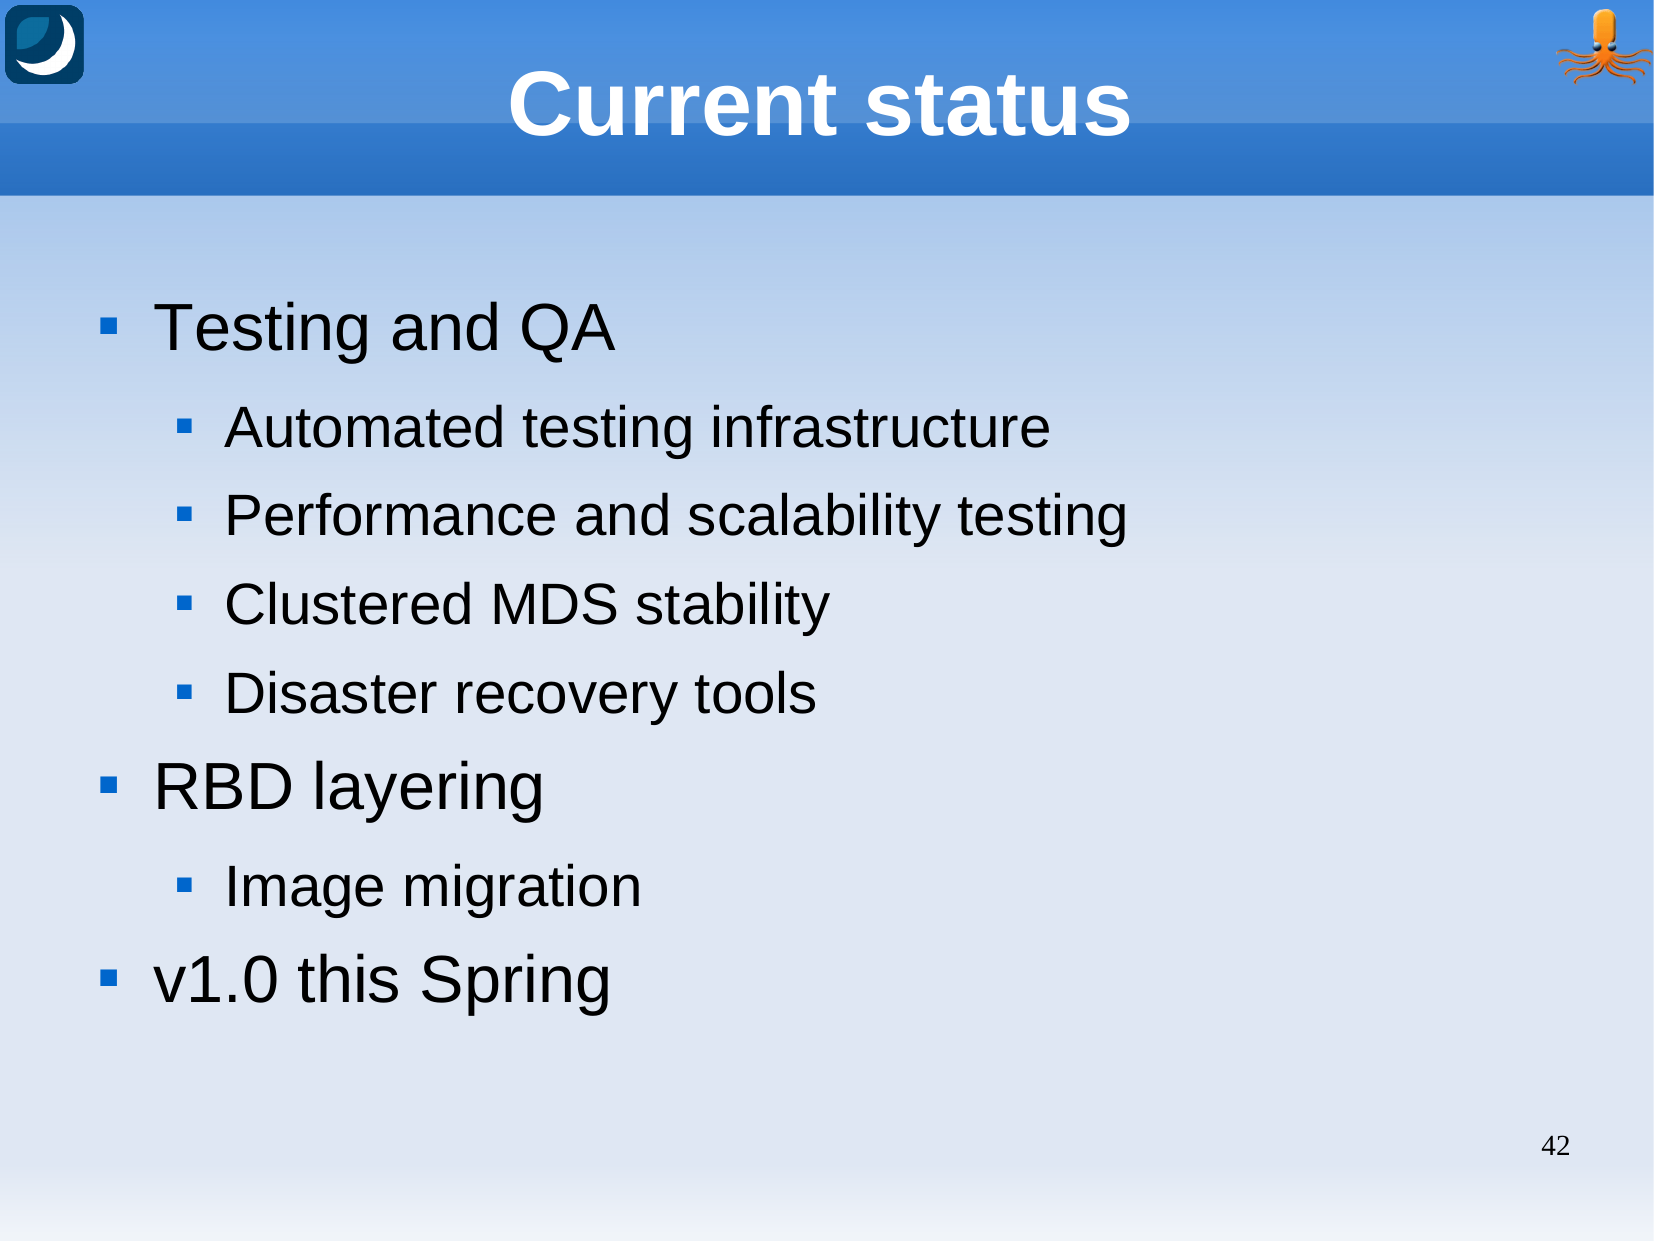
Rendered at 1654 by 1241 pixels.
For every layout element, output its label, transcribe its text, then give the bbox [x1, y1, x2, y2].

picture [0, 0, 1654, 1241]
title Current status [76, 0, 1565, 208]
list Testing and QA Automated testing infrastructure Performance and scalability testing Clustered MDS stability Disaster recovery tools RBD layering Image migration v1.0 this Spring [82, 290, 1571, 1109]
